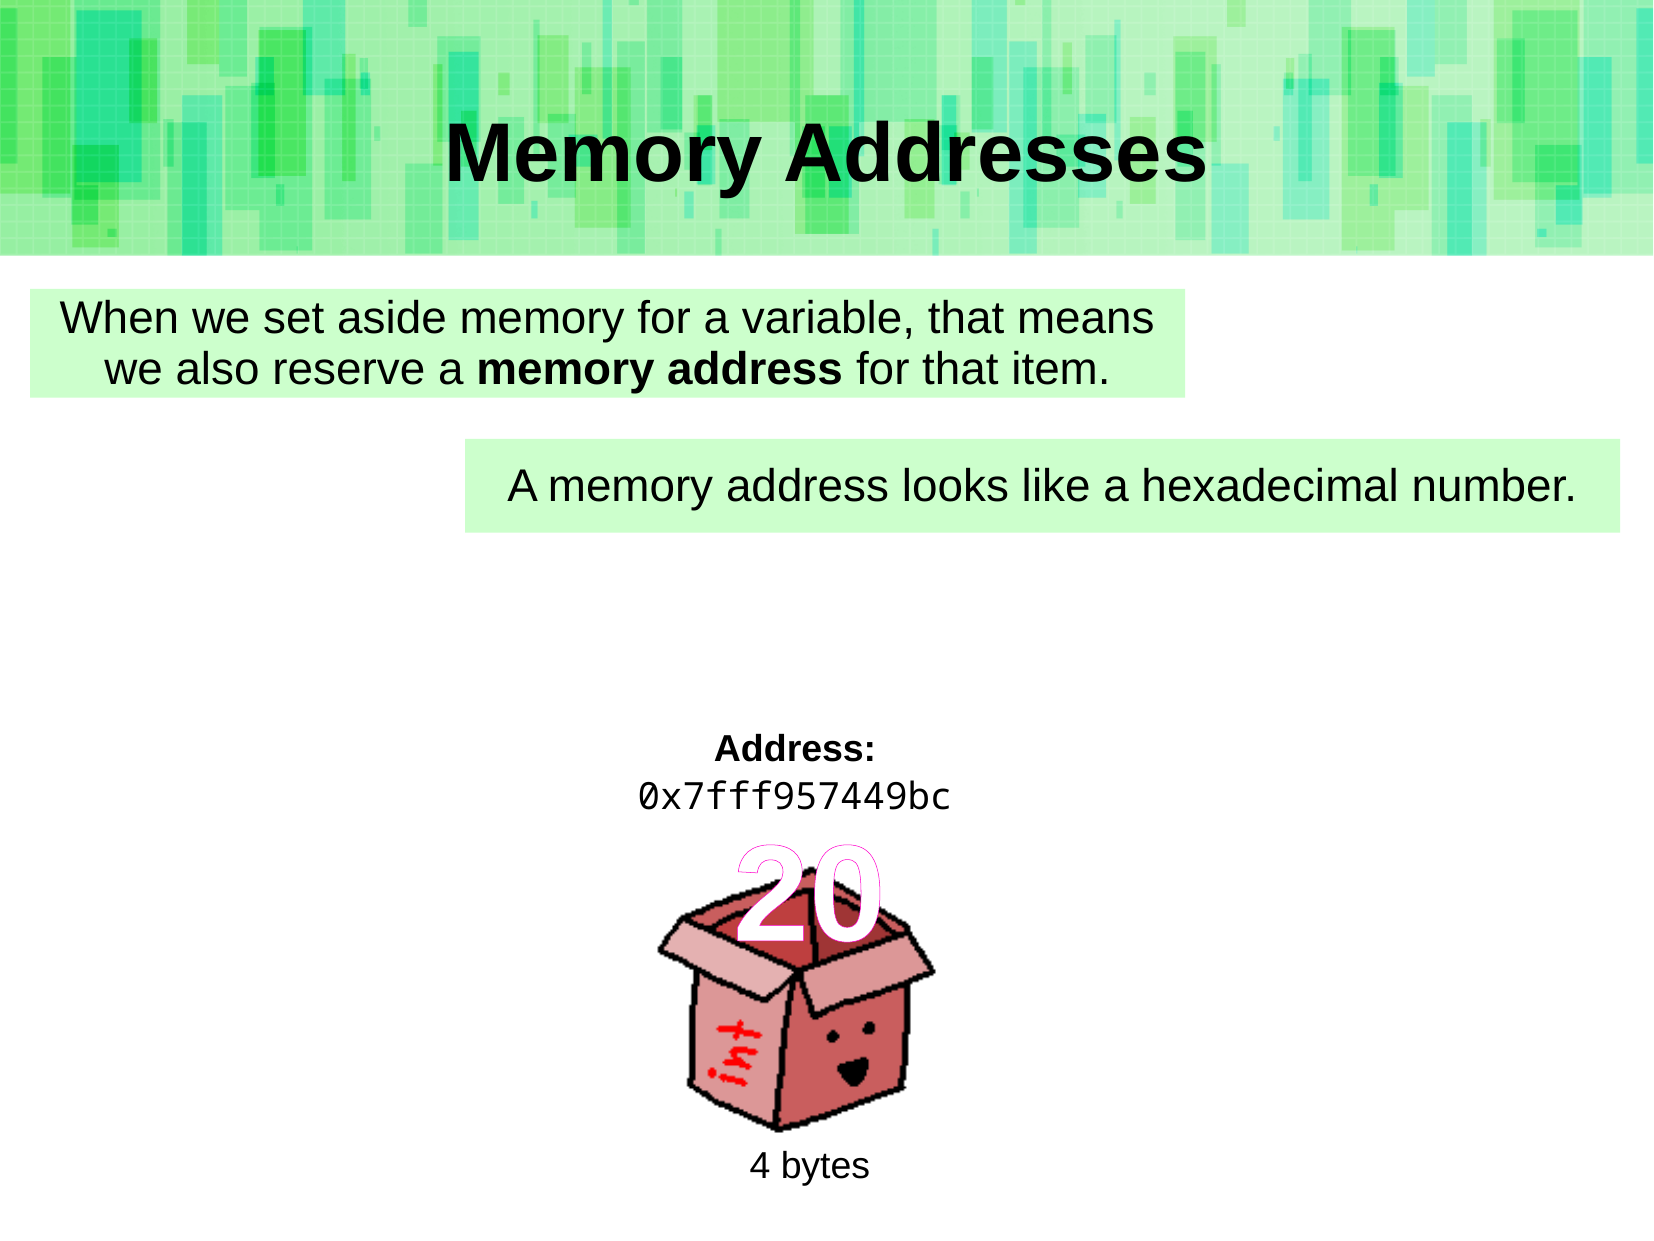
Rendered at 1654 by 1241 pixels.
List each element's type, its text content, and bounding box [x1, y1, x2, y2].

text_box A memory address looks like a hexadecimal number. [465, 438, 1621, 533]
text_box When we set aside memory for a variable, that means we also reserve a memory address for that item. [30, 288, 1186, 398]
text_box 20 [666, 821, 952, 974]
text_box Address: 0x7fff957449bc [600, 720, 991, 821]
text_box 4 bytes [660, 1136, 961, 1194]
picture [0, 0, 1654, 1241]
title Memory Addresses [82, 49, 1571, 257]
